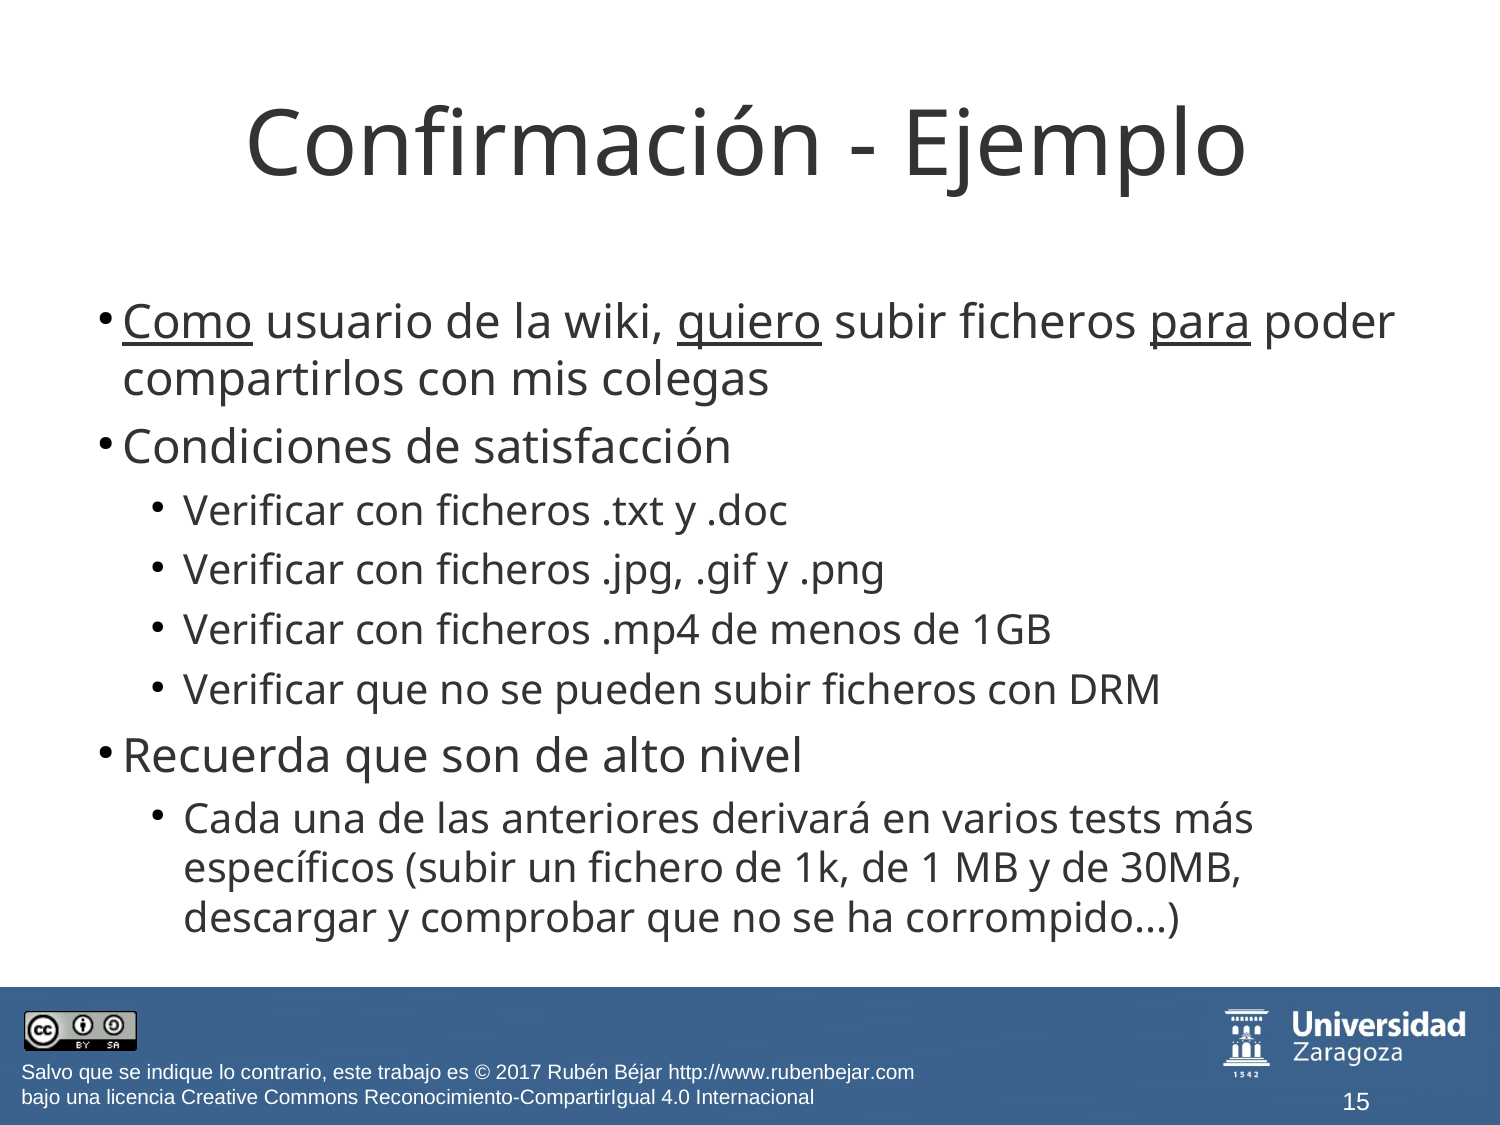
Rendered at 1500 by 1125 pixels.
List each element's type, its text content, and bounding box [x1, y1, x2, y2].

picture [0, 987, 1500, 1125]
list Como usuario de la wiki, quiero subir ficheros para poder compartirlos con mis colegas Condiciones de satisfacción Verificar con ficheros .txt y .doc Verificar con ficheros .jpg, .gif y .png Verificar con ficheros .mp4 de menos de 1GB Verificar que no se pueden subir ficheros con DRM Recuerda que son de alto nivel Cada una de las anteriores derivará en varios tests más específicos (subir un fichero de 1k, de 1 MB y de 30MB, descargar y comprobar que no se ha corrompido...) [82, 283, 1418, 957]
title Confirmación - Ejemplo [74, 21, 1420, 257]
